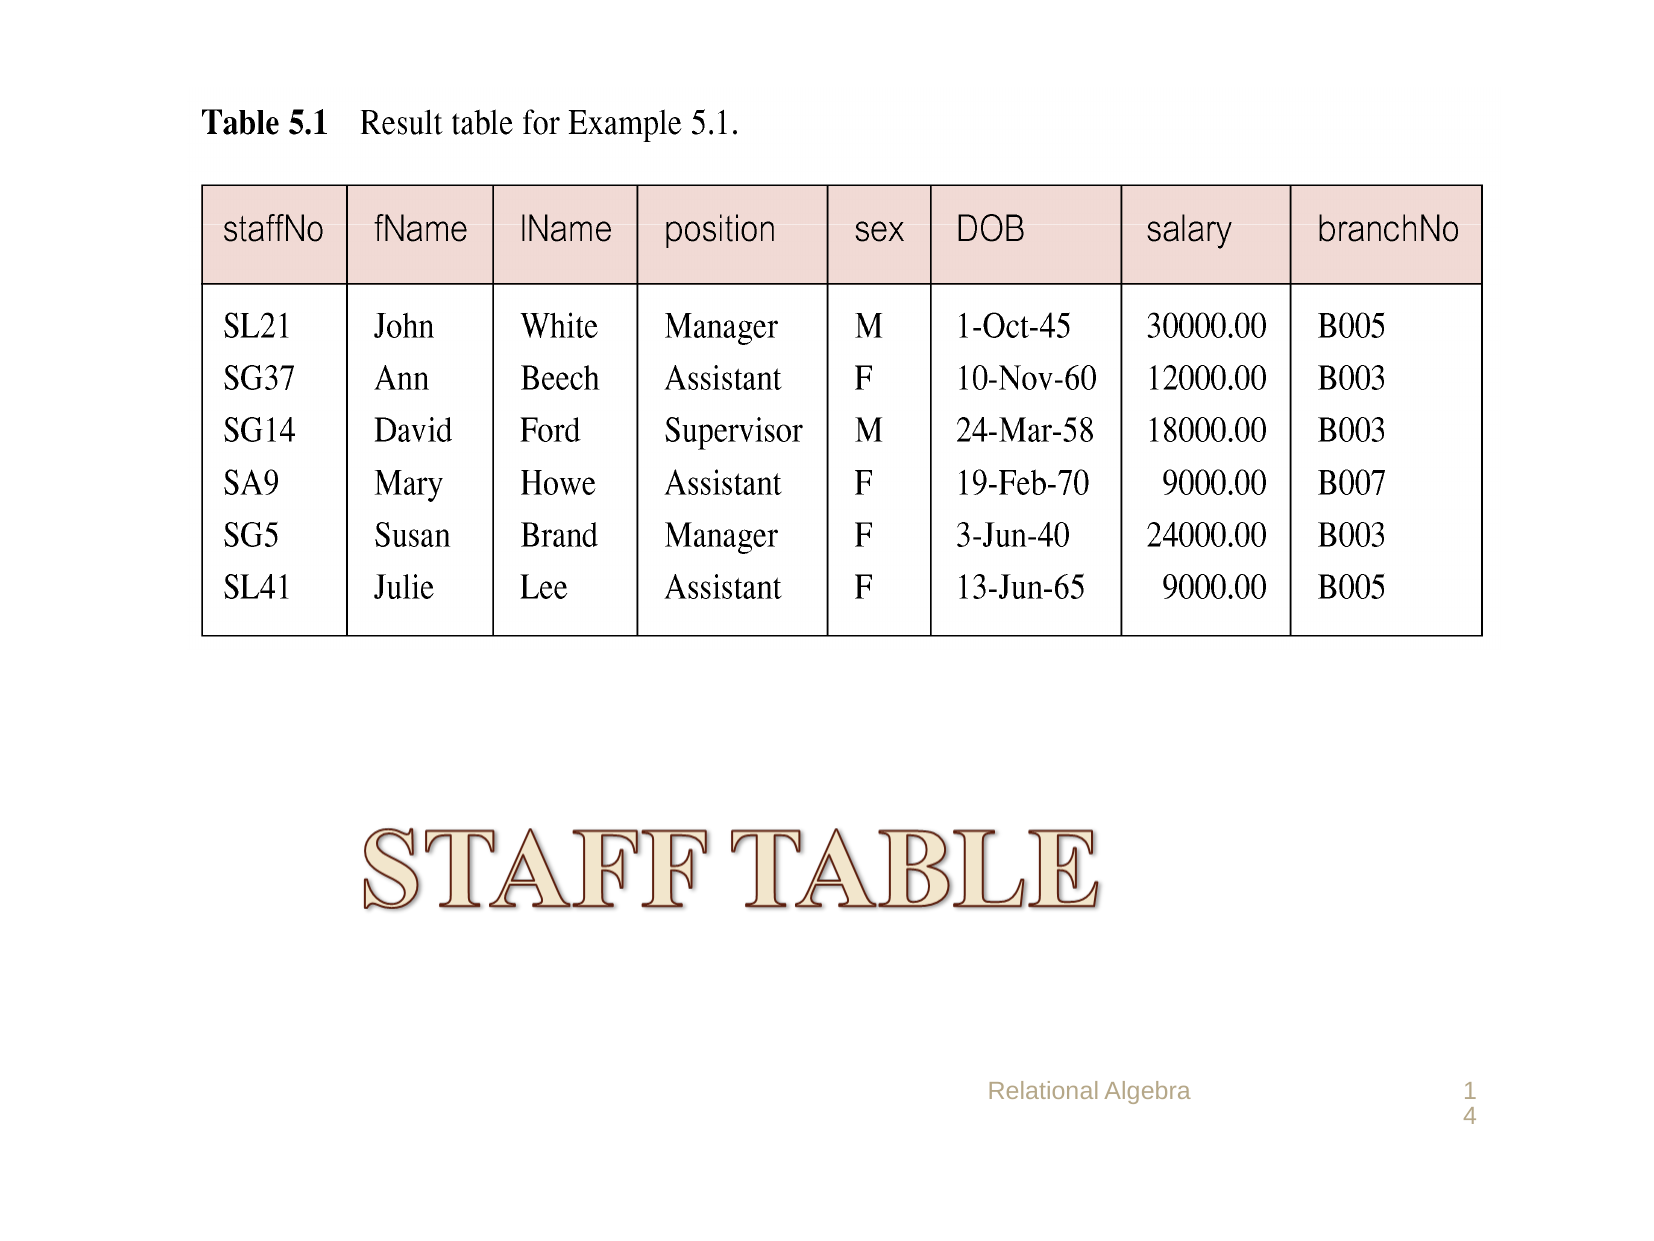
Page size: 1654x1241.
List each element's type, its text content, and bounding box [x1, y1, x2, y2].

picture [287, 756, 1180, 942]
text_box <number> [1413, 1034, 1489, 1113]
text_box Relational Algebra [937, 1034, 1413, 1113]
picture [187, 87, 1501, 651]
